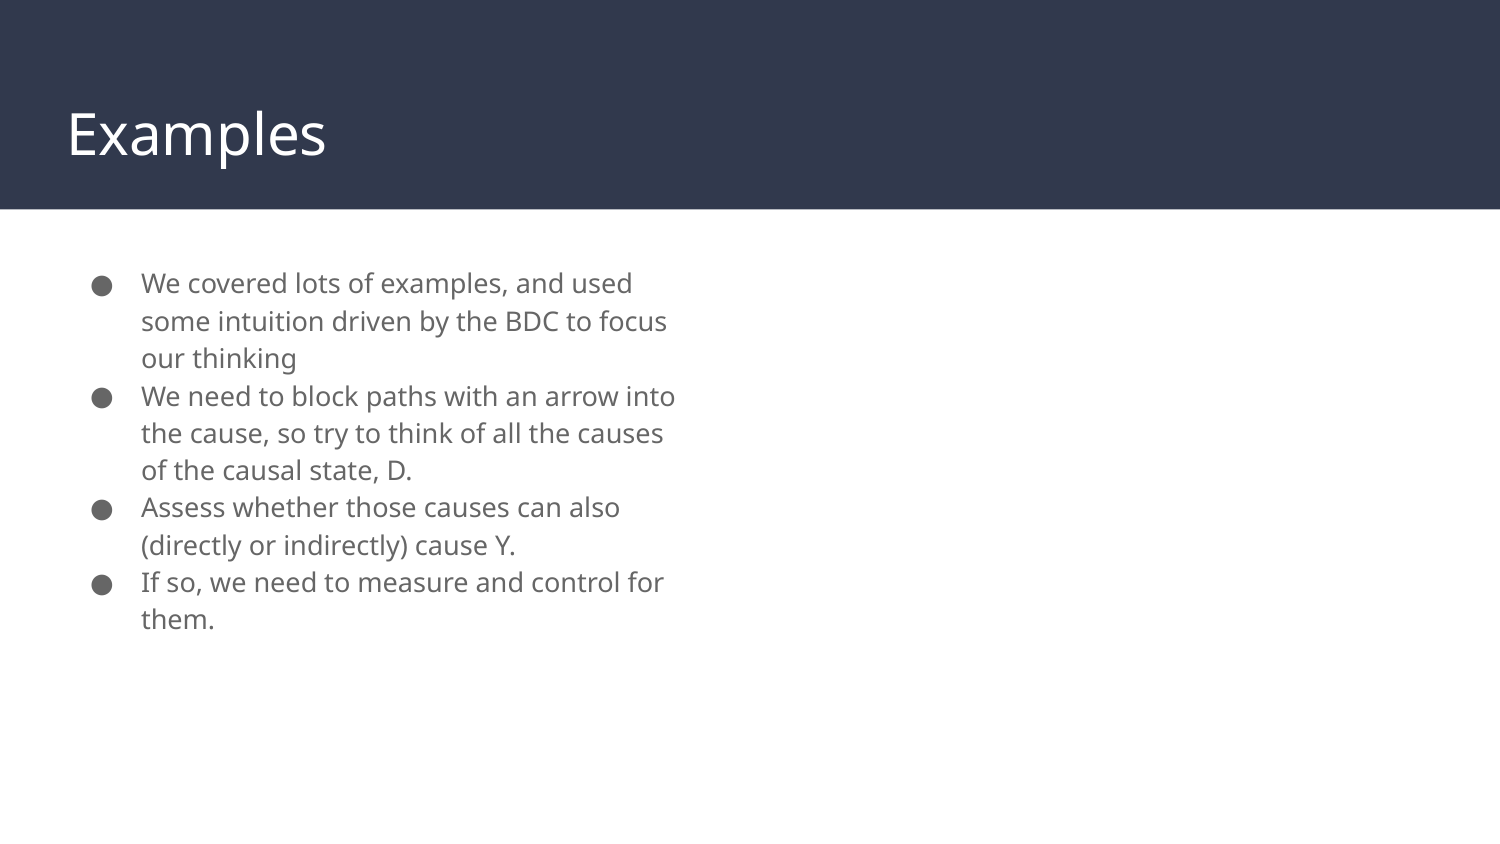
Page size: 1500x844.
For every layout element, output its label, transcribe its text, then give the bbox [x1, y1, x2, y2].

list We covered lots of examples, and used some intuition driven by the BDC to focus our thinking We need to block paths with an arrow into the cause, so try to think of all the causes of the causal state, D. Assess whether those causes can also (directly or indirectly) cause Y. If so, we need to measure and control for them. [51, 247, 708, 752]
title Examples [51, 82, 1449, 185]
